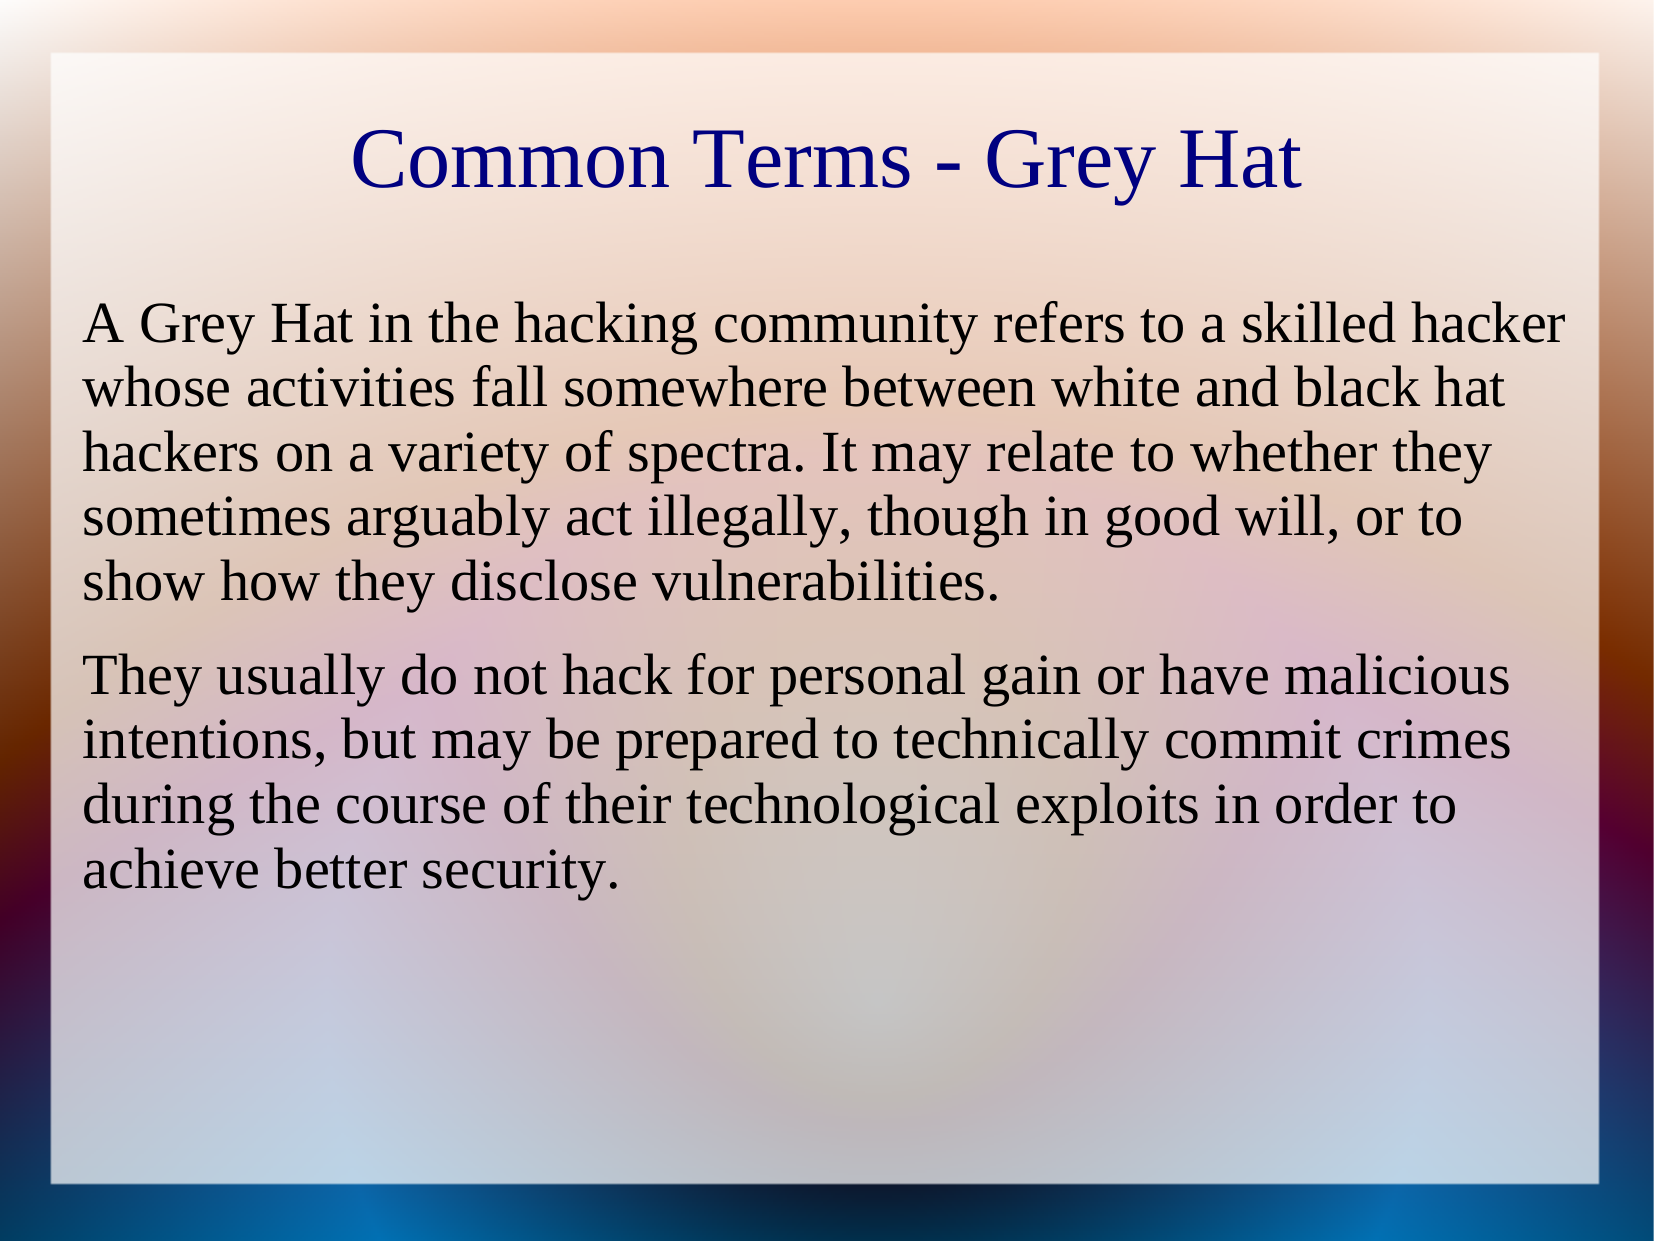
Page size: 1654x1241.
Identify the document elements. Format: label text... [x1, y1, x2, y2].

list A Grey Hat in the hacking community refers to a skilled hacker whose activities fall somewhere between white and black hat hackers on a variety of spectra. It may relate to whether they sometimes arguably act illegally, though in good will, or to show how they disclose vulnerabilities. They usually do not hack for personal gain or have malicious intentions, but may be prepared to technically commit crimes during the course of their technological exploits in order to achieve better security. [82, 290, 1571, 1034]
title Common Terms - Grey Hat [82, 55, 1571, 263]
picture [0, 0, 1654, 1241]
